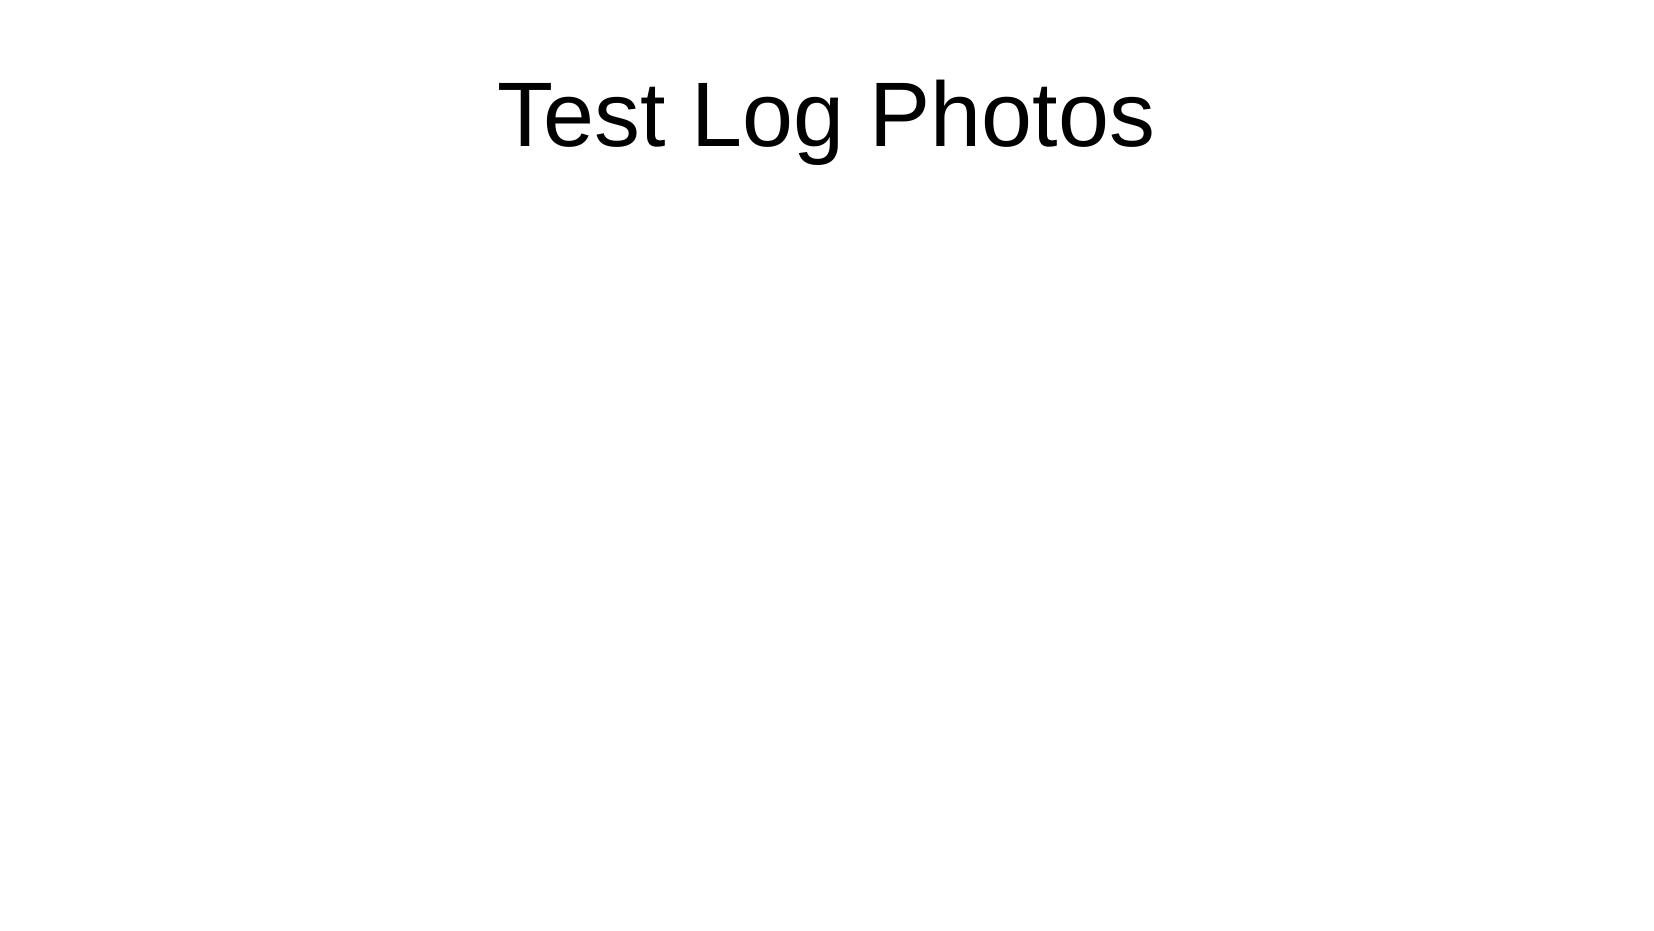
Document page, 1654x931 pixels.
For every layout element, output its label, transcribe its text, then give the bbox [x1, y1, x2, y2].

title Test Log Photos [82, 37, 1571, 193]
